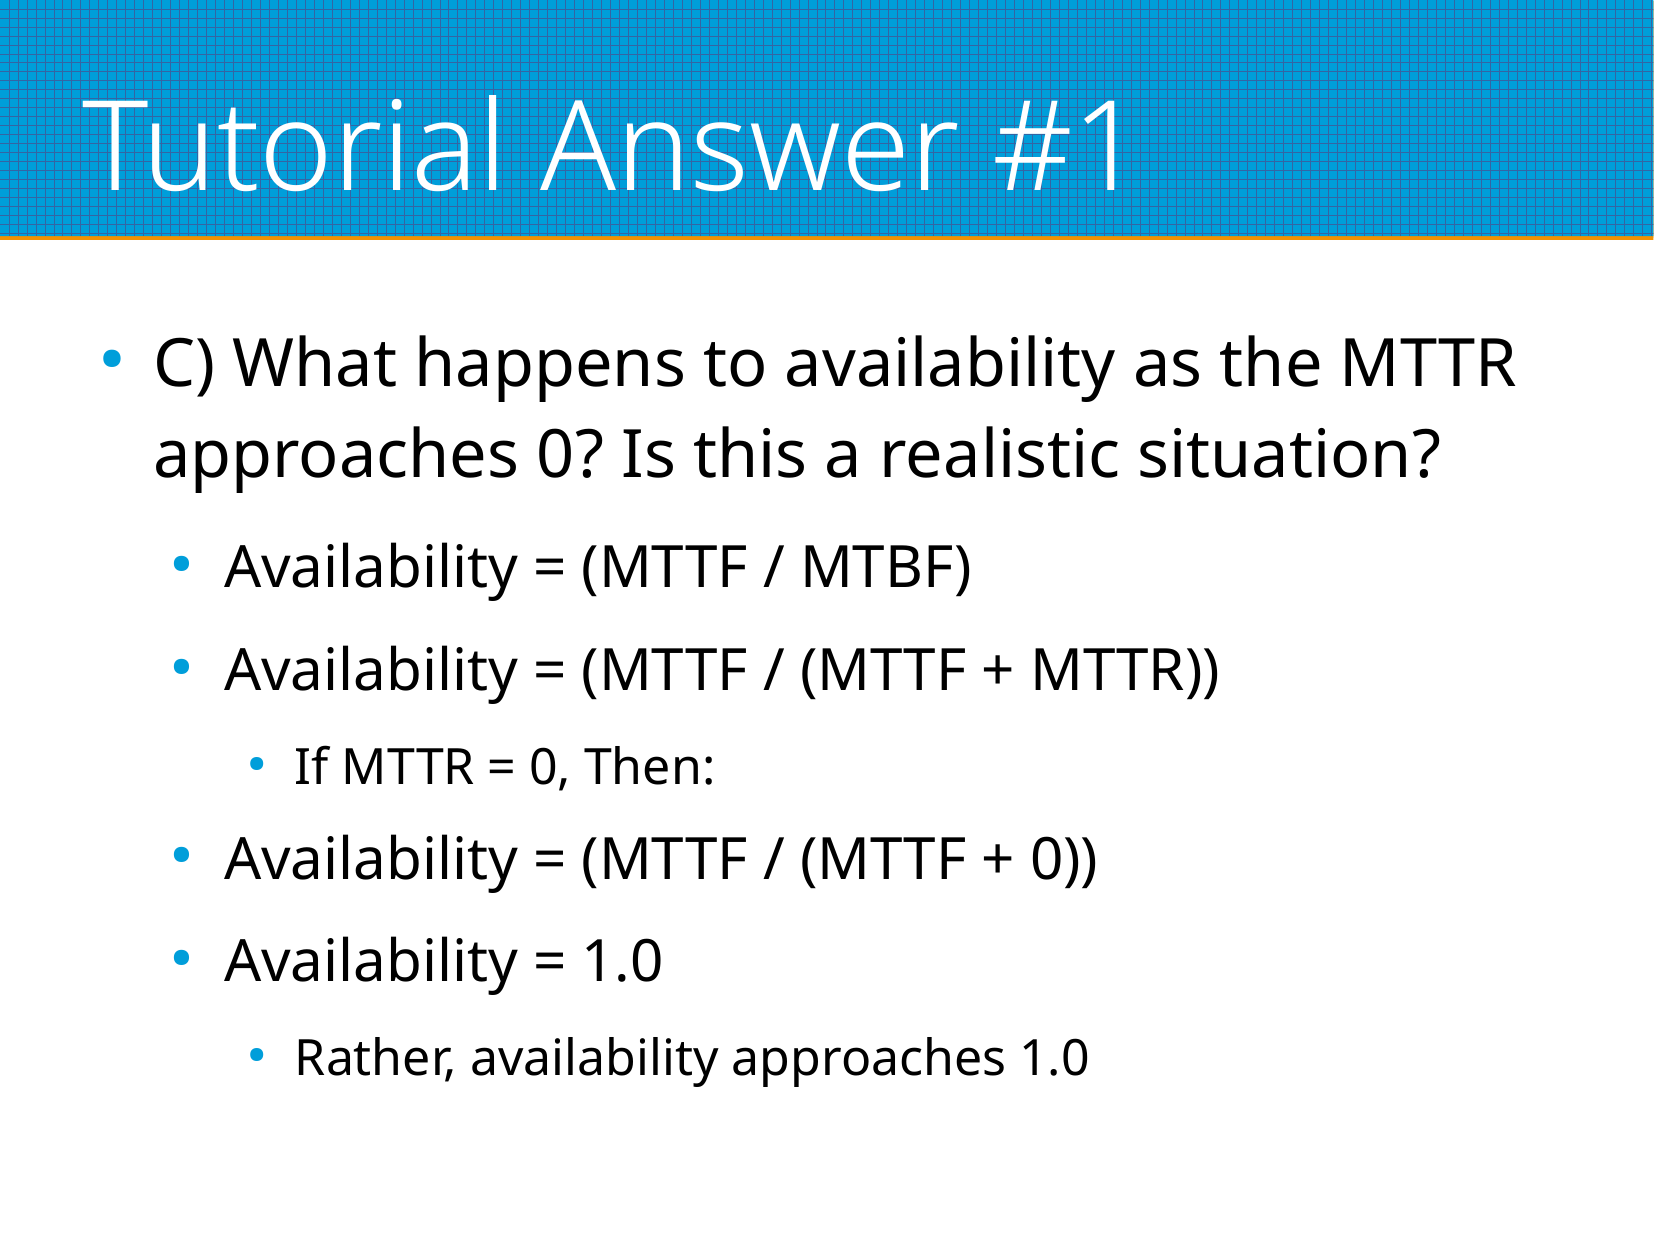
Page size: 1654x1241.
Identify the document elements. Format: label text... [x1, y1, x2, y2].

list C) What happens to availability as the MTTR approaches 0? Is this a realistic situation? Availability = (MTTF / MTBF) Availability = (MTTF / (MTTF + MTTR)) If MTTR = 0, Then: Availability = (MTTF / (MTTF + 0)) Availability = 1.0 Rather, availability approaches 1.0 [82, 314, 1563, 1093]
title Tutorial Answer #1 [82, 19, 1571, 227]
